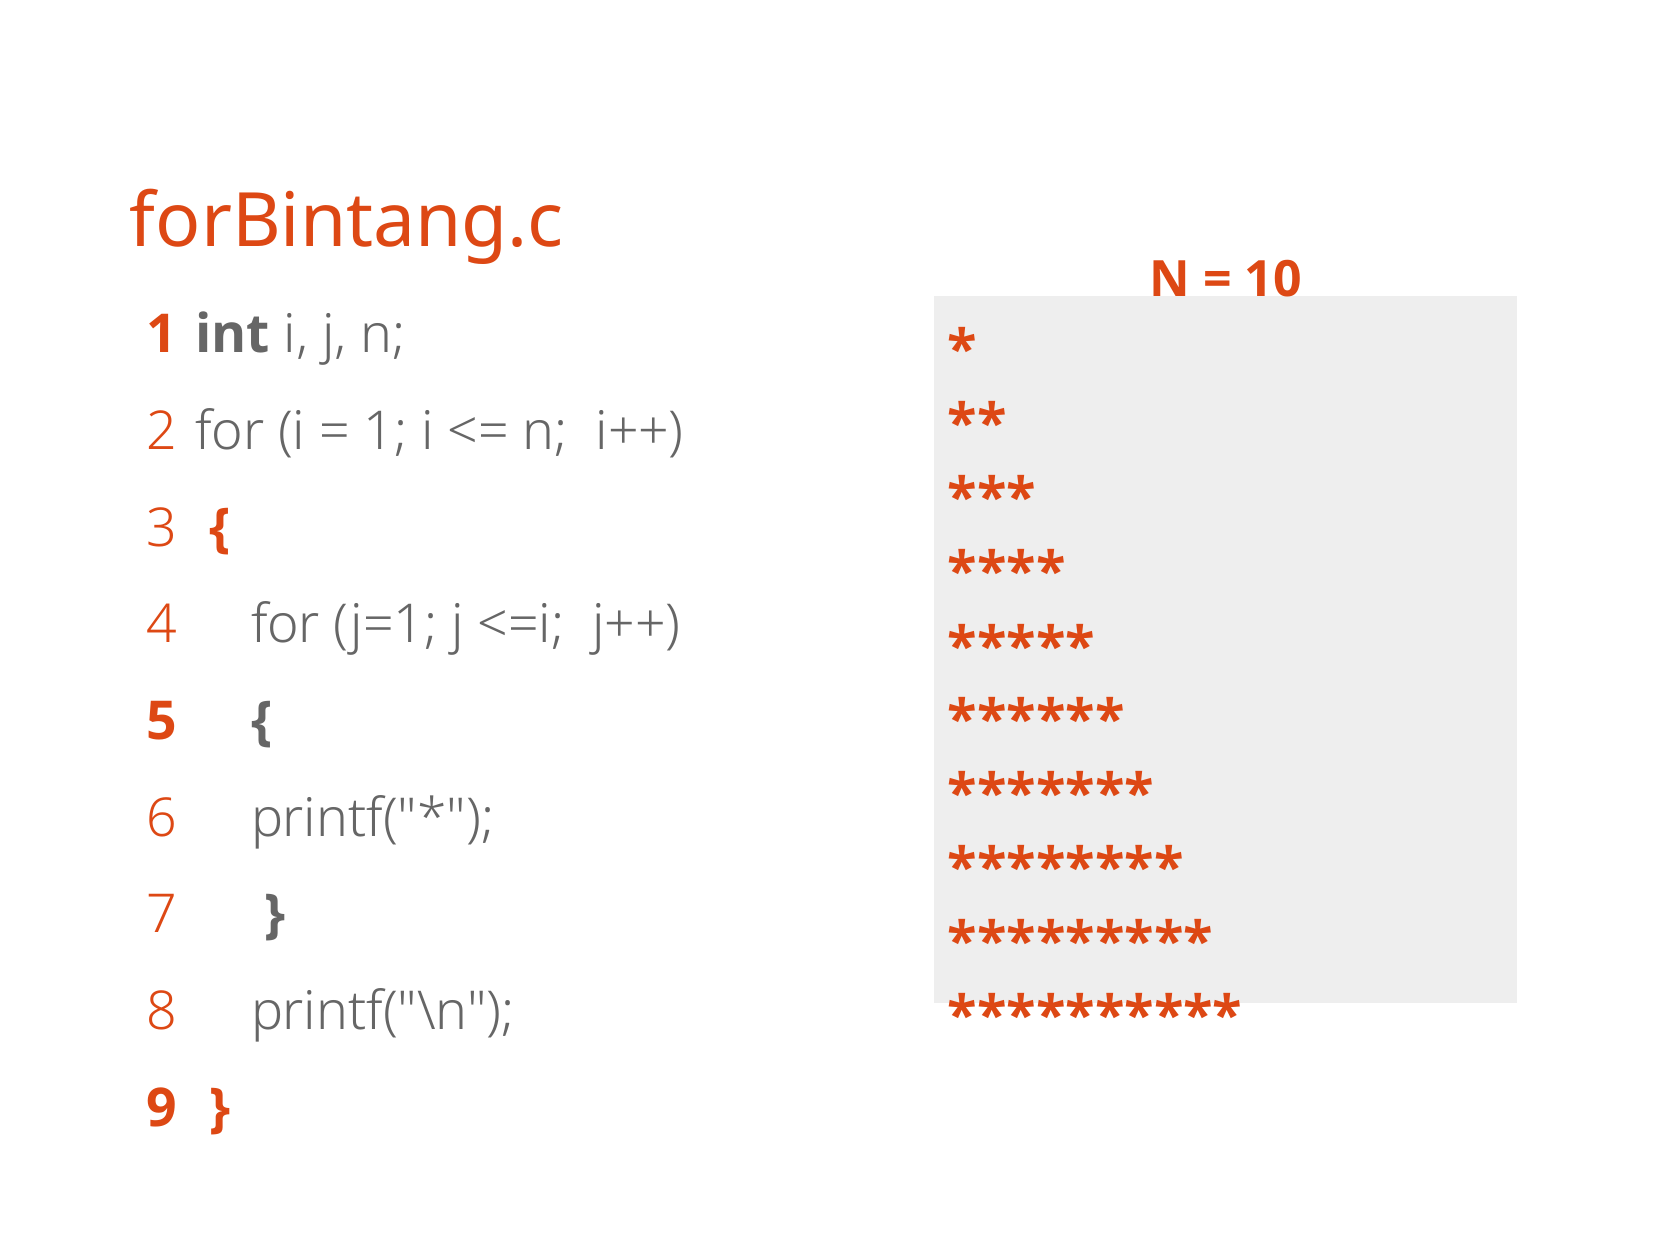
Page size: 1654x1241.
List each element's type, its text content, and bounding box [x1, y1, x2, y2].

text_box N = 10 * ** *** **** ***** ****** ******* ******** ********* ********** [933, 295, 1518, 1004]
title forBintang.c [129, 153, 1518, 281]
list int i, j, n; for (i = 1; i <= n; i++) { for (j=1; j <=i; j++) { printf("*"); } printf("\n"); } [129, 295, 1518, 1146]
